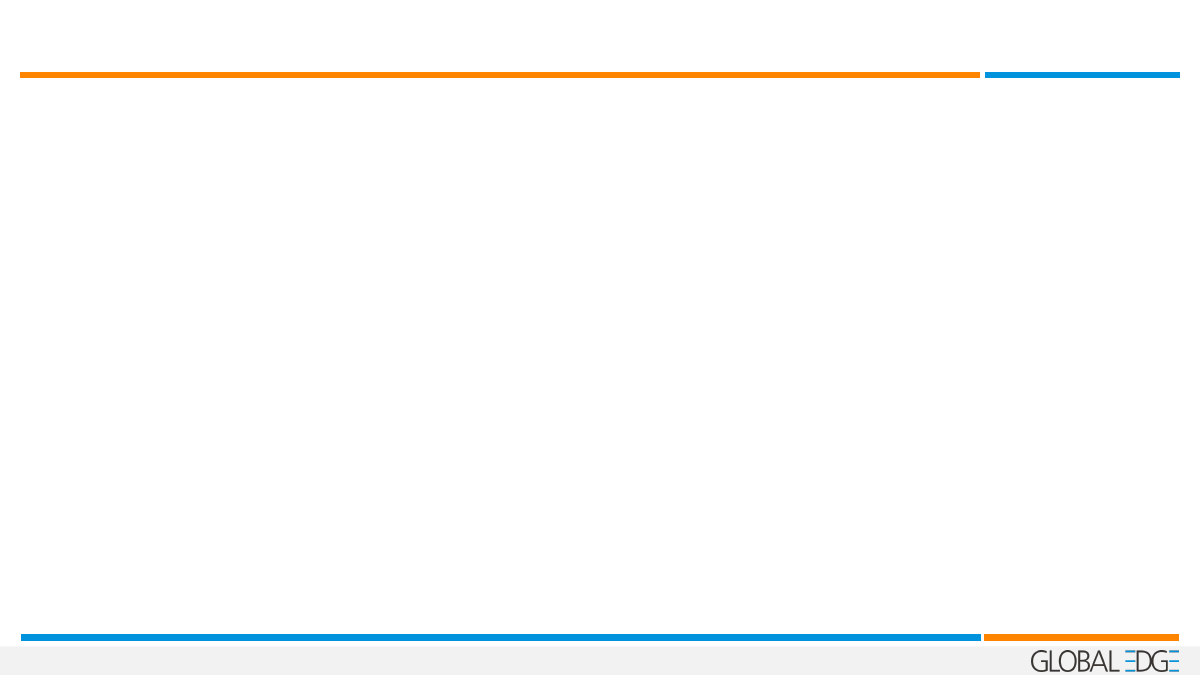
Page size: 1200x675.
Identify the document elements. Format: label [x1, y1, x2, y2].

picture [1031, 650, 1179, 672]
